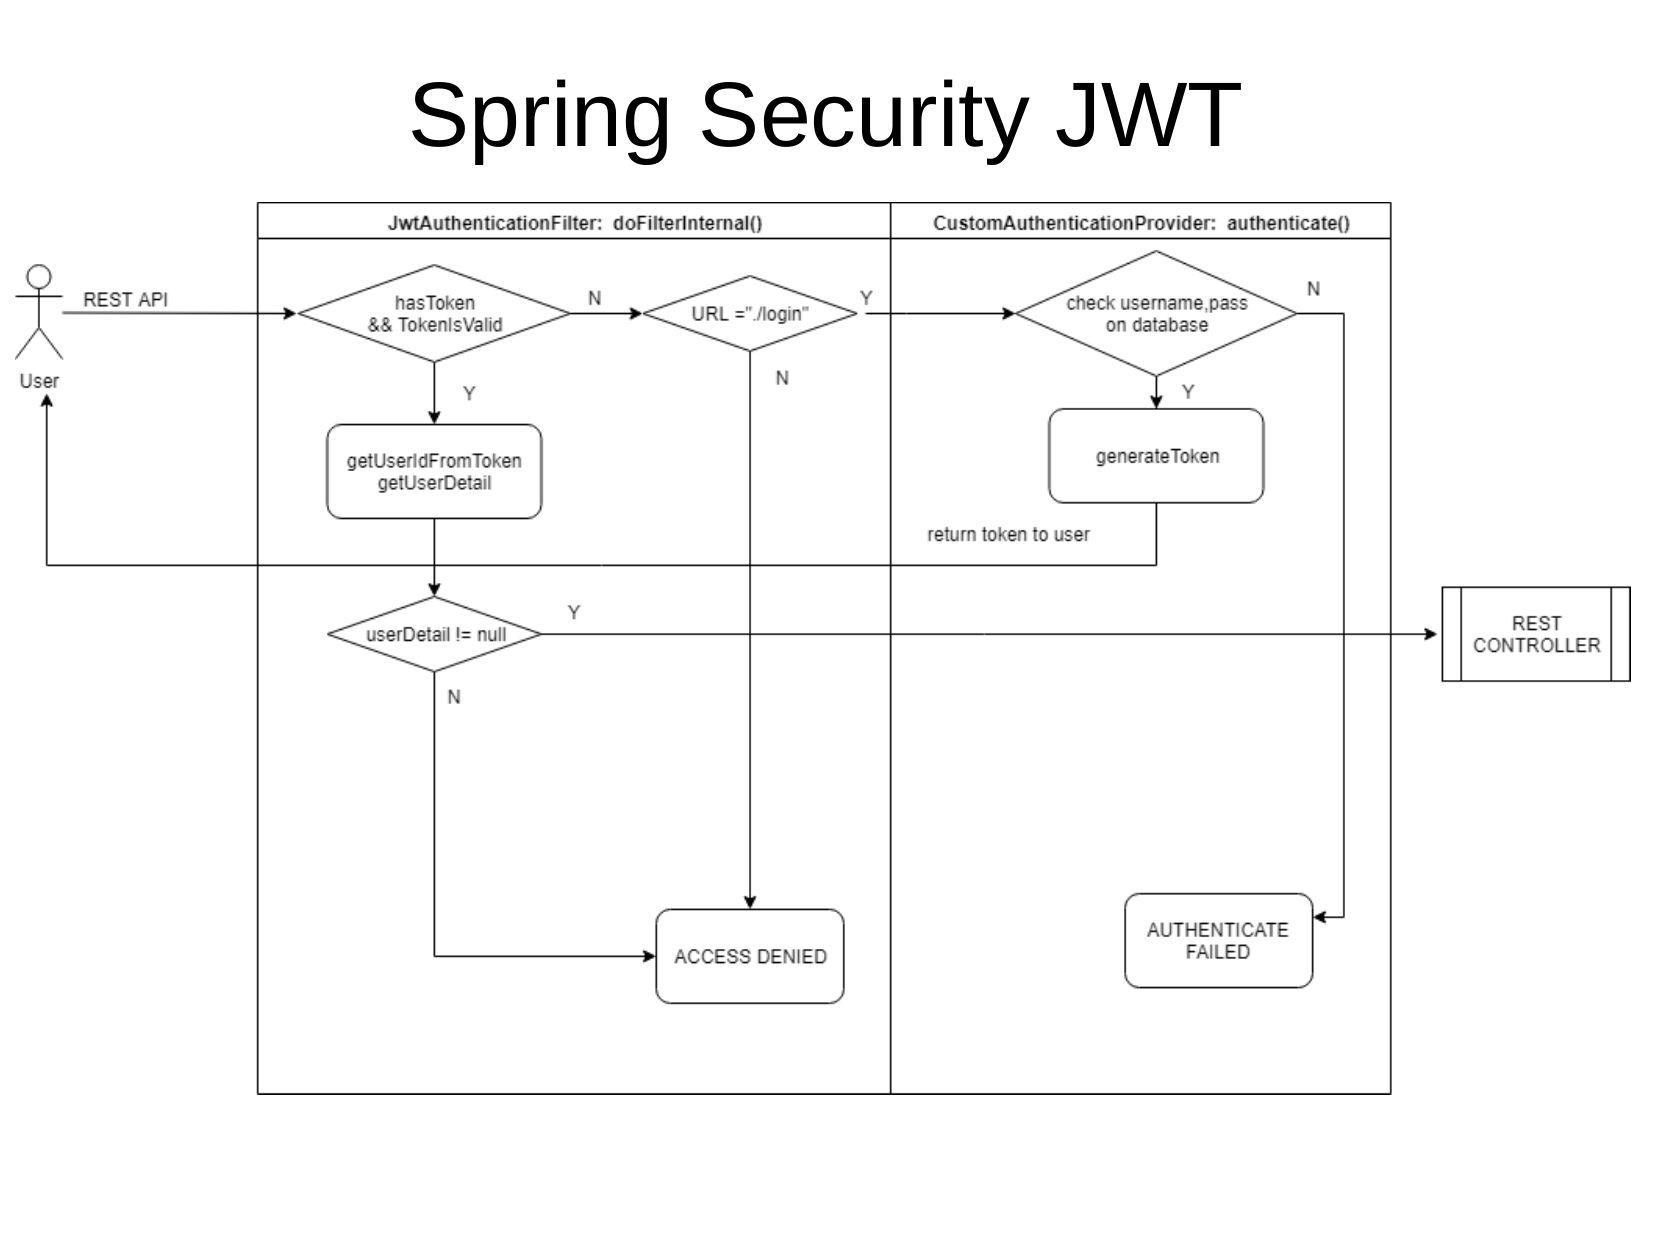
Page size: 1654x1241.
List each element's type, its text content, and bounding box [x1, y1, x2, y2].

picture [15, 202, 1631, 1096]
title Spring Security JWT [82, 49, 1571, 181]
